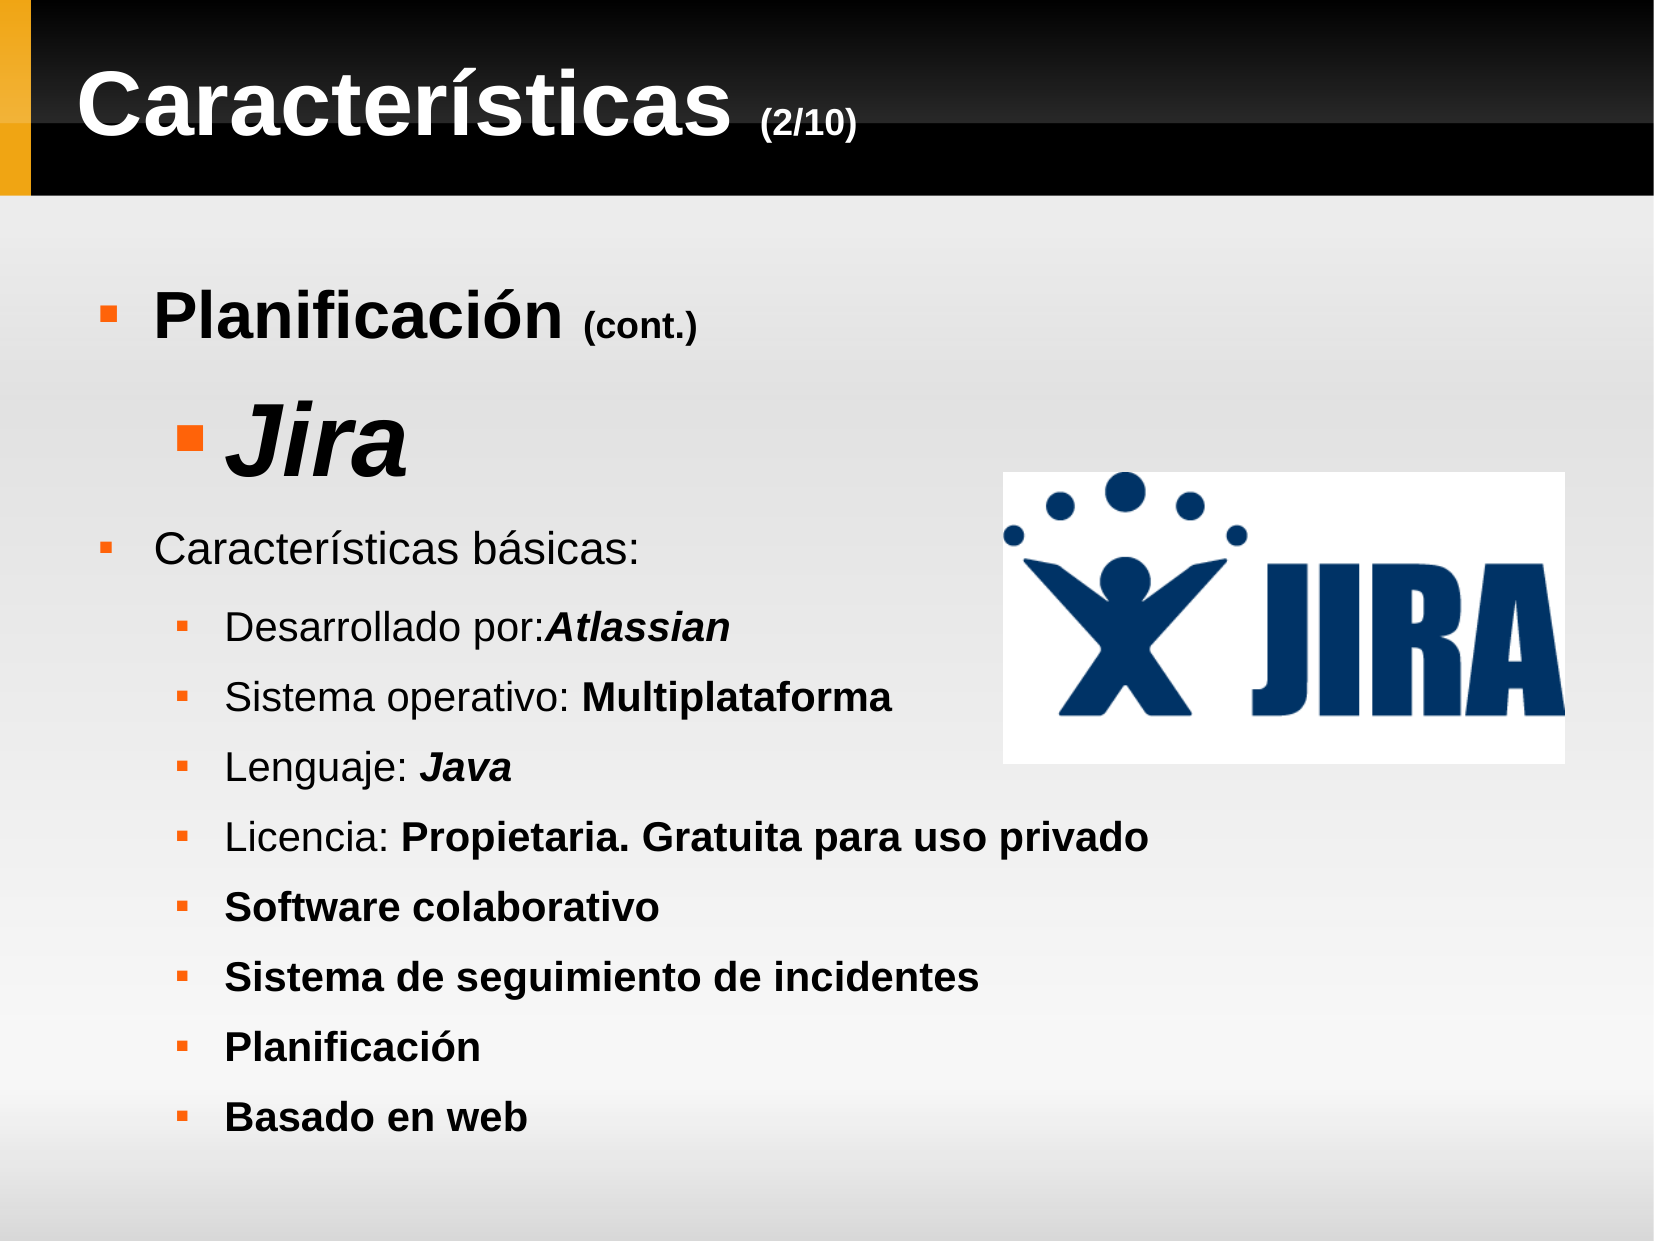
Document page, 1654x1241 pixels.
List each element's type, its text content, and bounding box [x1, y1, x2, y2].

picture [0, 0, 1654, 1241]
list Planificación (cont.) Jira Características básicas: Desarrollado por:Atlassian Sistema operativo: Multiplataforma Lenguaje: Java Licencia: Propietaria. Gratuita para uso privado Software colaborativo Sistema de seguimiento de incidentes Planificación Basado en web [82, 278, 1571, 1141]
title Características (2/10) [76, 0, 1565, 208]
